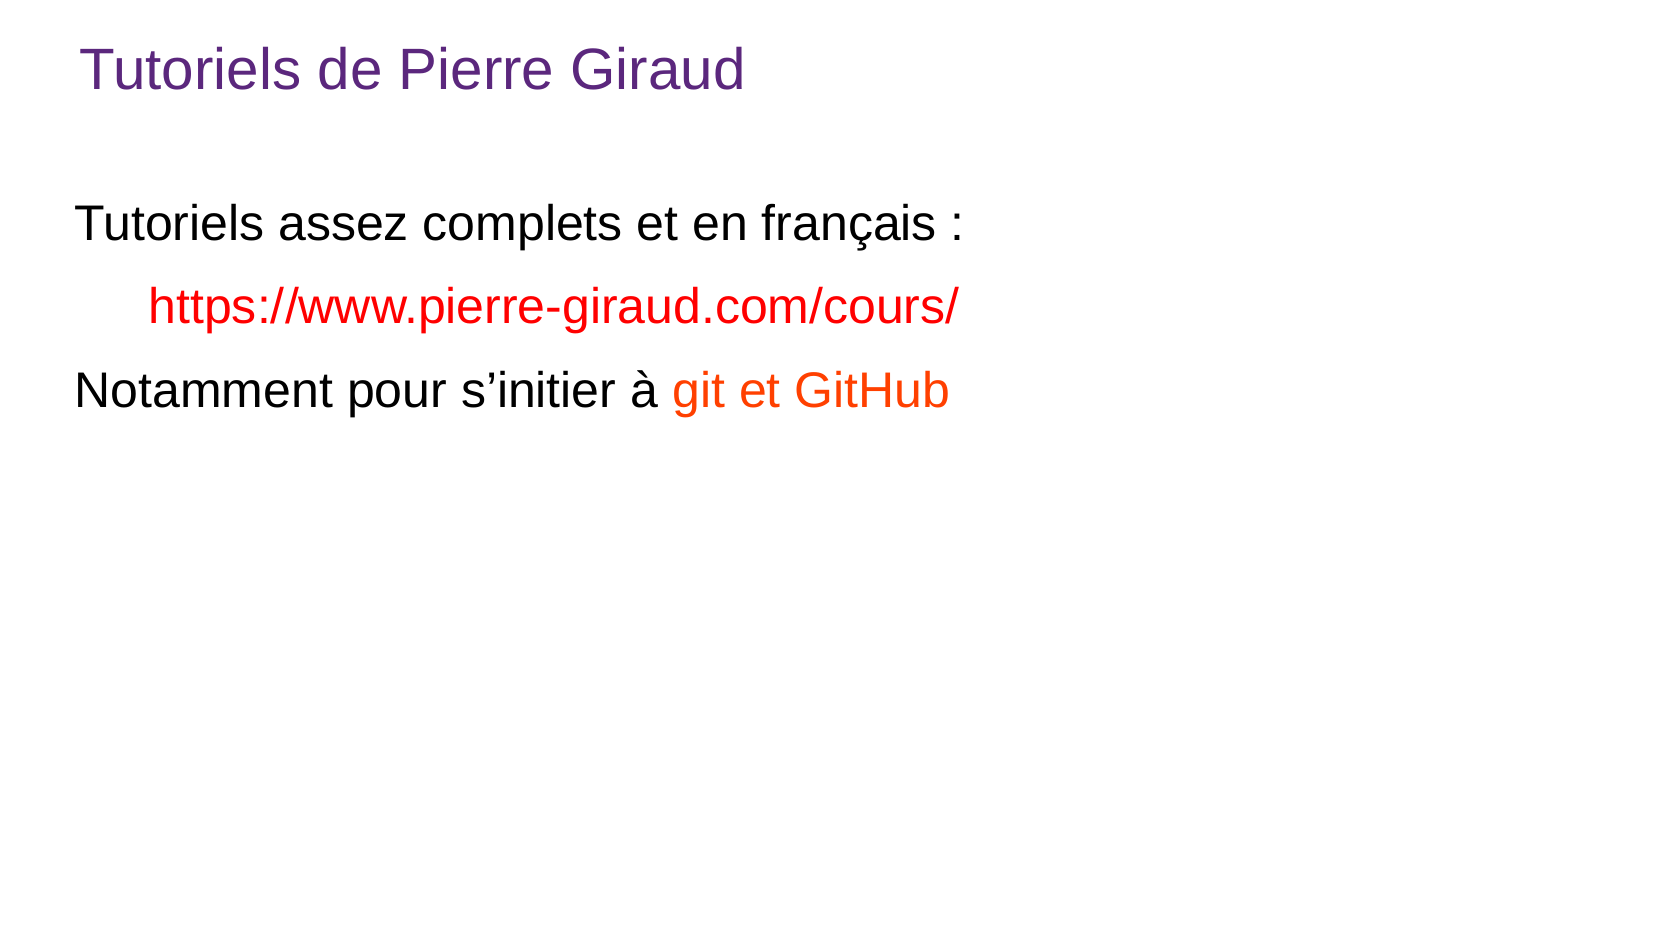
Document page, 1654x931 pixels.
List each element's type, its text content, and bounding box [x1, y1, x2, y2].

title Tutoriels de Pierre Giraud [79, 36, 1557, 111]
text_box Tutoriels assez complets et en français : https://www.pierre-giraud.com/cours/ Notamment pour s’initier à git et GitHub [74, 111, 1564, 865]
